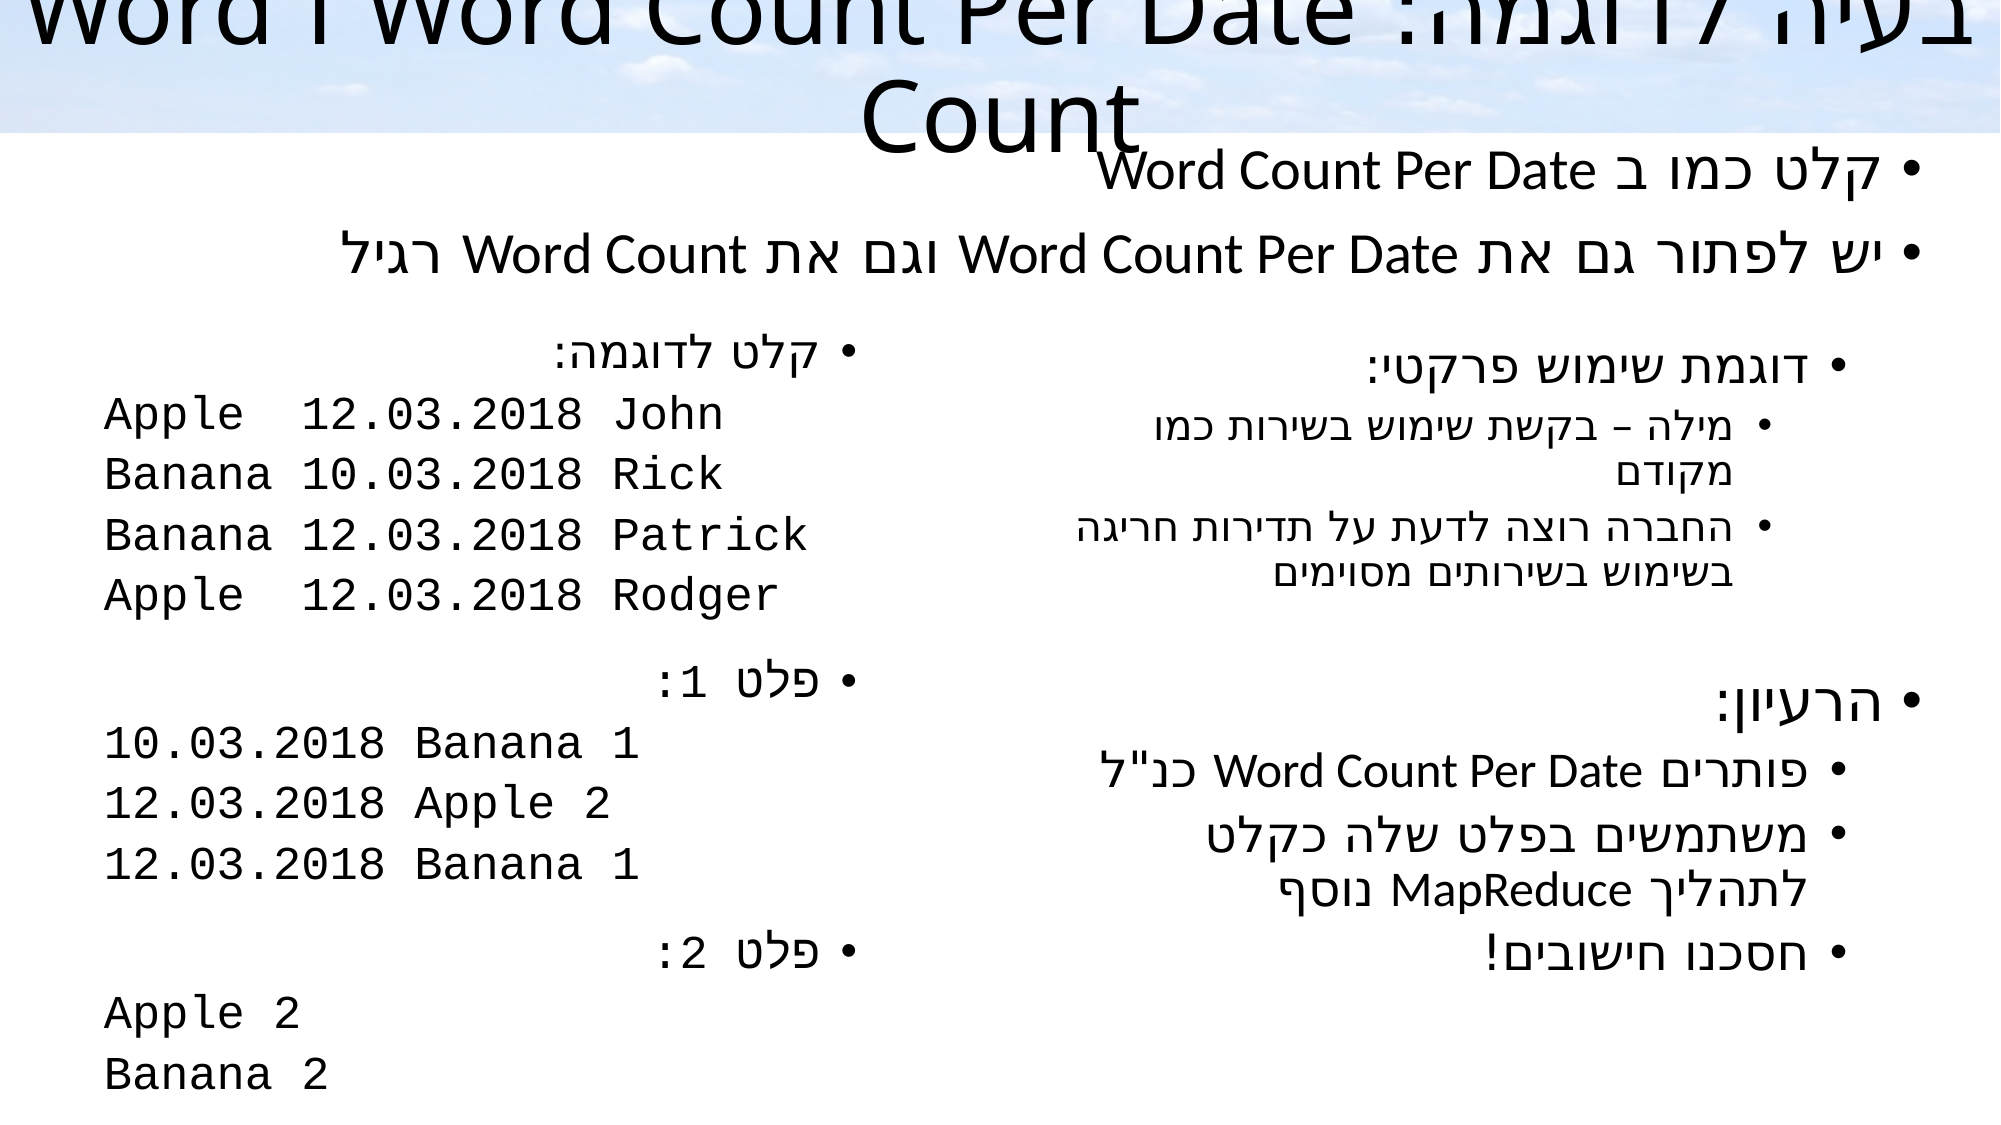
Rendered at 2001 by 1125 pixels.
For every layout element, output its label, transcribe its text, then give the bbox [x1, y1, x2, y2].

text_box קלט לדוגמה: Apple 12.03.2018 John Banana 10.03.2018 Rick Banana 12.03.2018 Patrick Apple 12.03.2018 Rodger פלט 1: 10.03.2018 Banana 1 12.03.2018 Apple 2 12.03.2018 Banana 1 פלט 2: Apple 2 Banana 2 [18, 320, 942, 1111]
text_box הרעיון: פותרים Word Count Per Date כנ"ל משתמשים בפלט שלה כקלט לתהליך MapReduce נוסף חסכנו חישובים! [1014, 663, 1938, 1057]
list קלט כמו ב Word Count Per Date יש לפתור גם את Word Count Per Date וגם את Word Count רגיל [67, 132, 1938, 307]
text_box דוגמת שימוש פרקטי: מילה – בקשת שימוש בשירות כמו מקודם החברה רוצה לדעת על תדירות חריגה בשימוש בשירותים מסוימים [1014, 332, 1938, 663]
title בעיה לדוגמה: Word Count Per Date ו Word Count [0, 0, 2000, 133]
